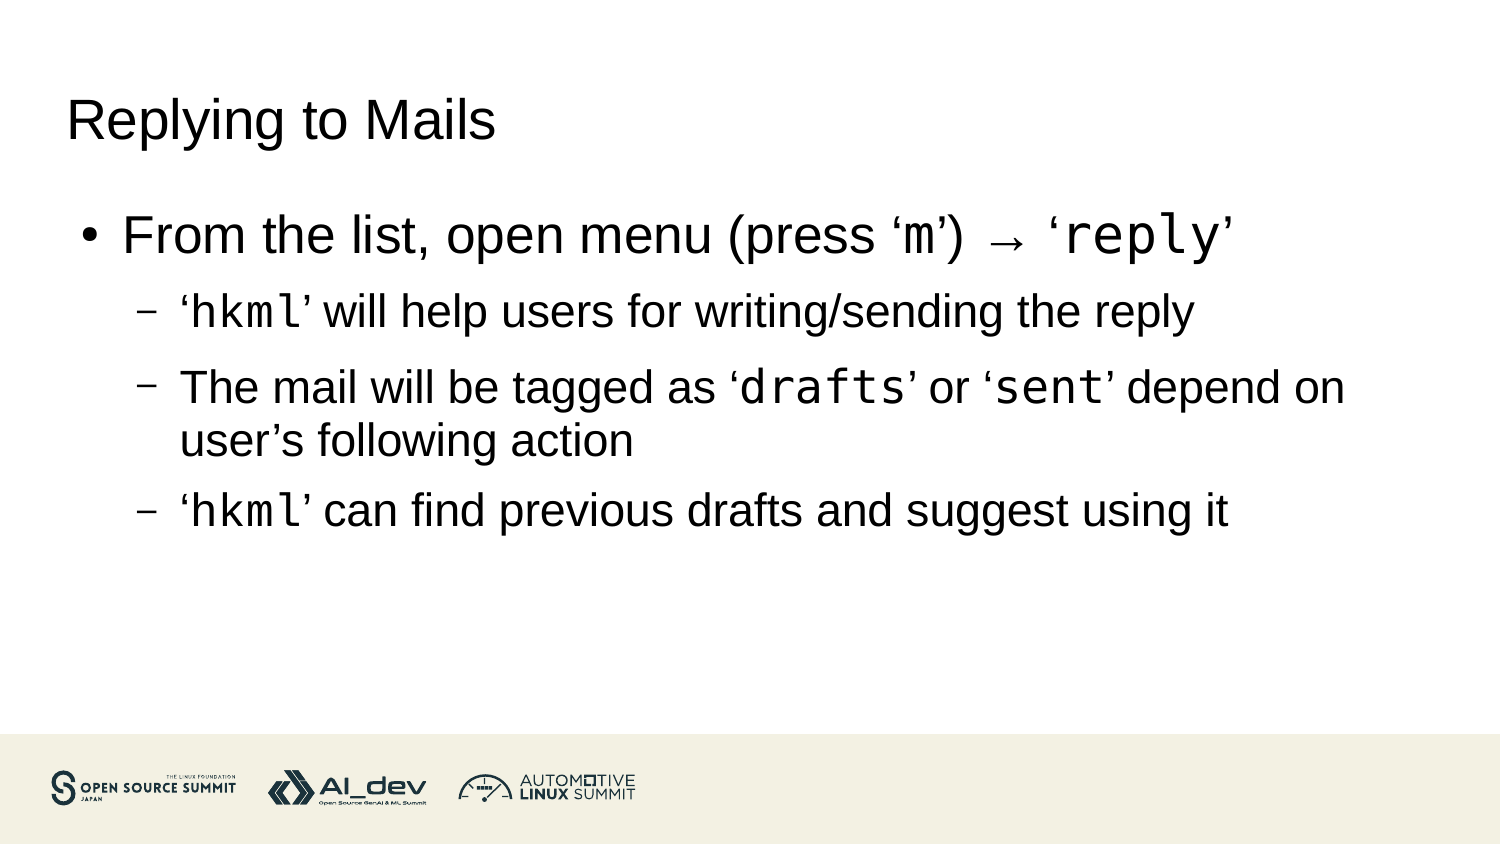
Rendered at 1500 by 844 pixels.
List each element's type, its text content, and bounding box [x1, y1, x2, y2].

title Replying to Mails [51, 72, 1449, 167]
list From the list, open menu (press ‘m’) → ‘reply’ ‘hkml’ will help users for writing/sending the reply The mail will be tagged as ‘drafts’ or ‘sent’ depend on user’s following action ‘hkml’ can find previous drafts and suggest using it [51, 189, 1449, 563]
